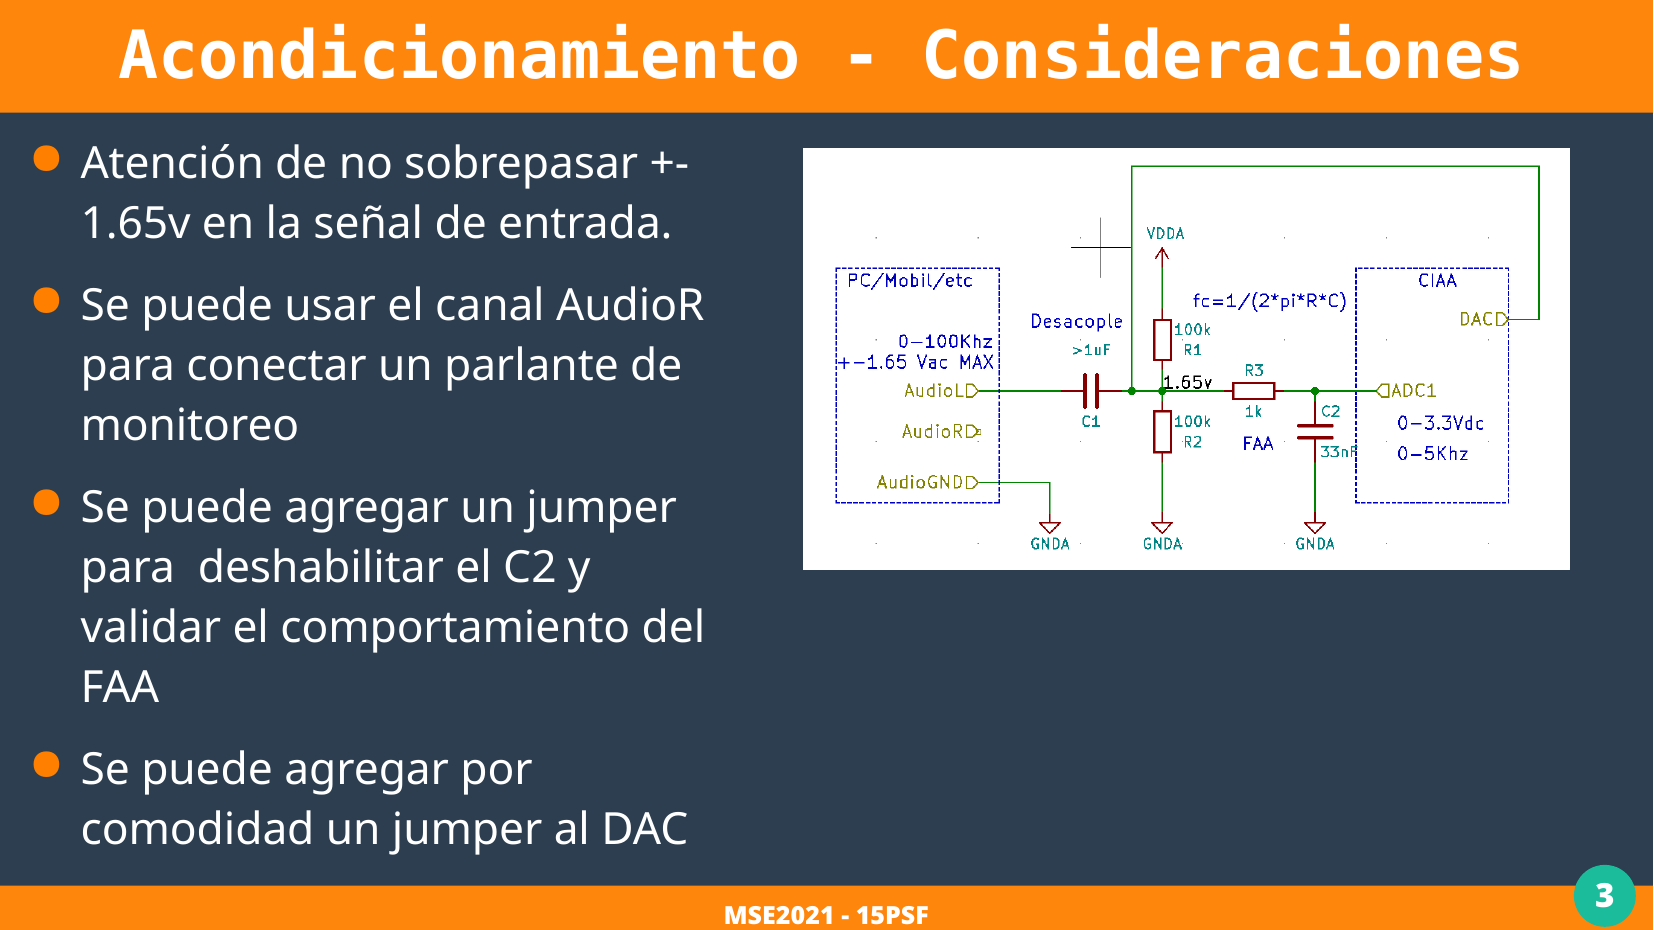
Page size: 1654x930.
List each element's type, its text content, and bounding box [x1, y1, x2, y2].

picture [803, 148, 1570, 571]
title Acondicionamiento - Consideraciones [118, 16, 1653, 113]
list Atención de no sobrepasar +-1.65v en la señal de entrada. Se puede usar el canal AudioR para conectar un parlante de monitoreo Se puede agregar un jumper para deshabilitar el C2 y validar el comportamiento del FAA Se puede agregar por comodidad un jumper al DAC [11, 131, 713, 863]
